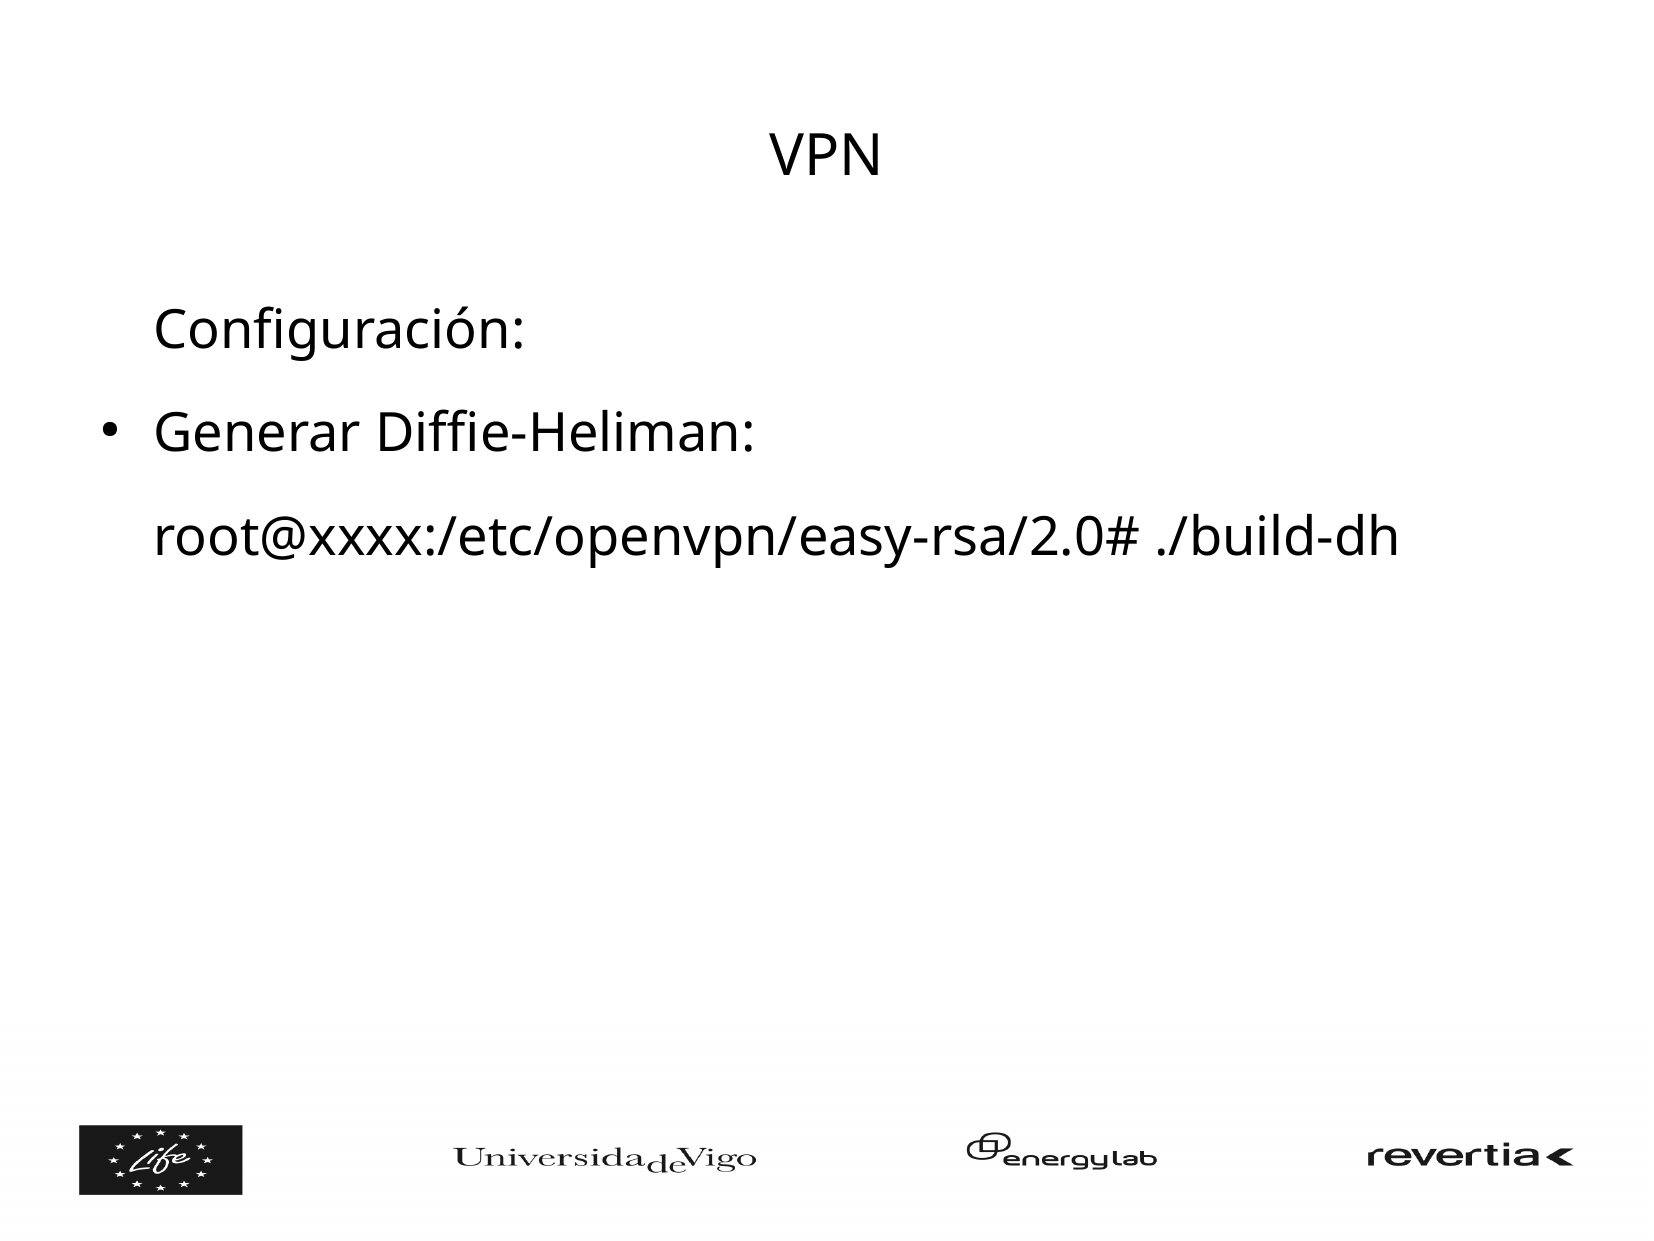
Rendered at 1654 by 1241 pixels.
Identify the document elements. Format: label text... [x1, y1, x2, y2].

picture [0, 1009, 1654, 1241]
list Configuración: Generar Diffie-Heliman: root@xxxx:/etc/openvpn/easy-rsa/2.0# ./build-dh [82, 290, 1571, 1010]
title VPN [82, 49, 1571, 257]
